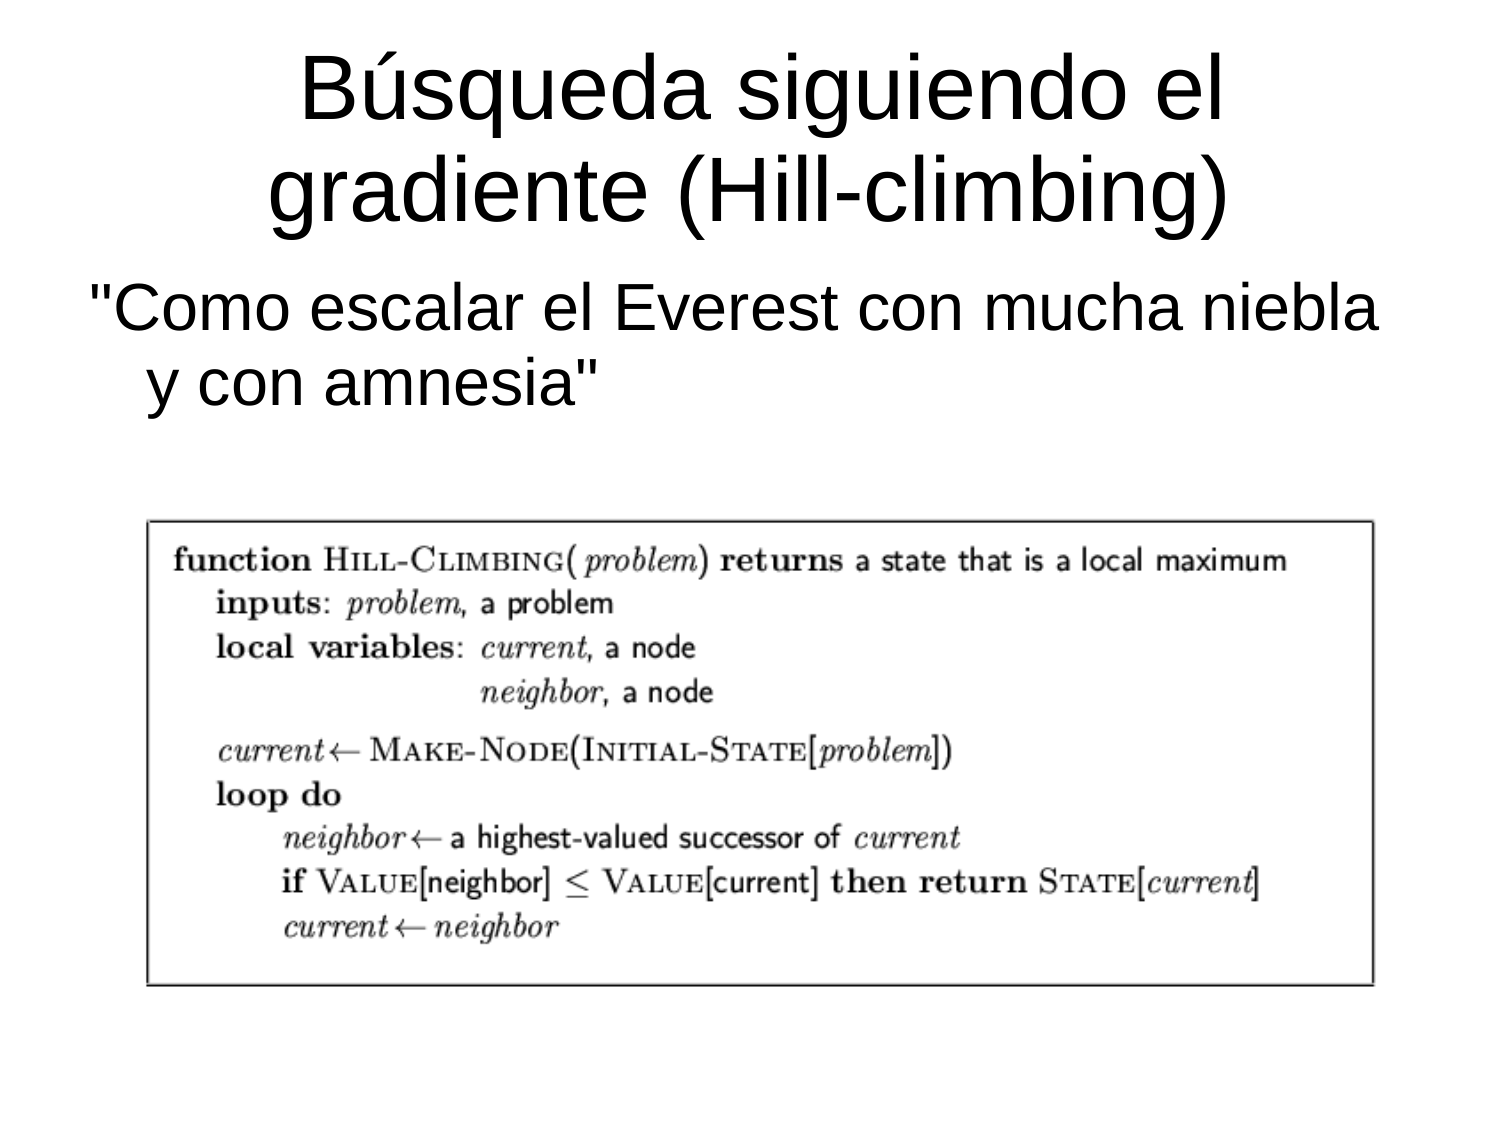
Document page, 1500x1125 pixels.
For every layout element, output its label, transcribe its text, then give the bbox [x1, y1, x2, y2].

list "Como escalar el Everest con mucha niebla y con amnesia" [75, 262, 1426, 1006]
picture [137, 501, 1388, 1000]
title Búsqueda siguiendo el gradiente (Hill-climbing) [75, 24, 1426, 254]
